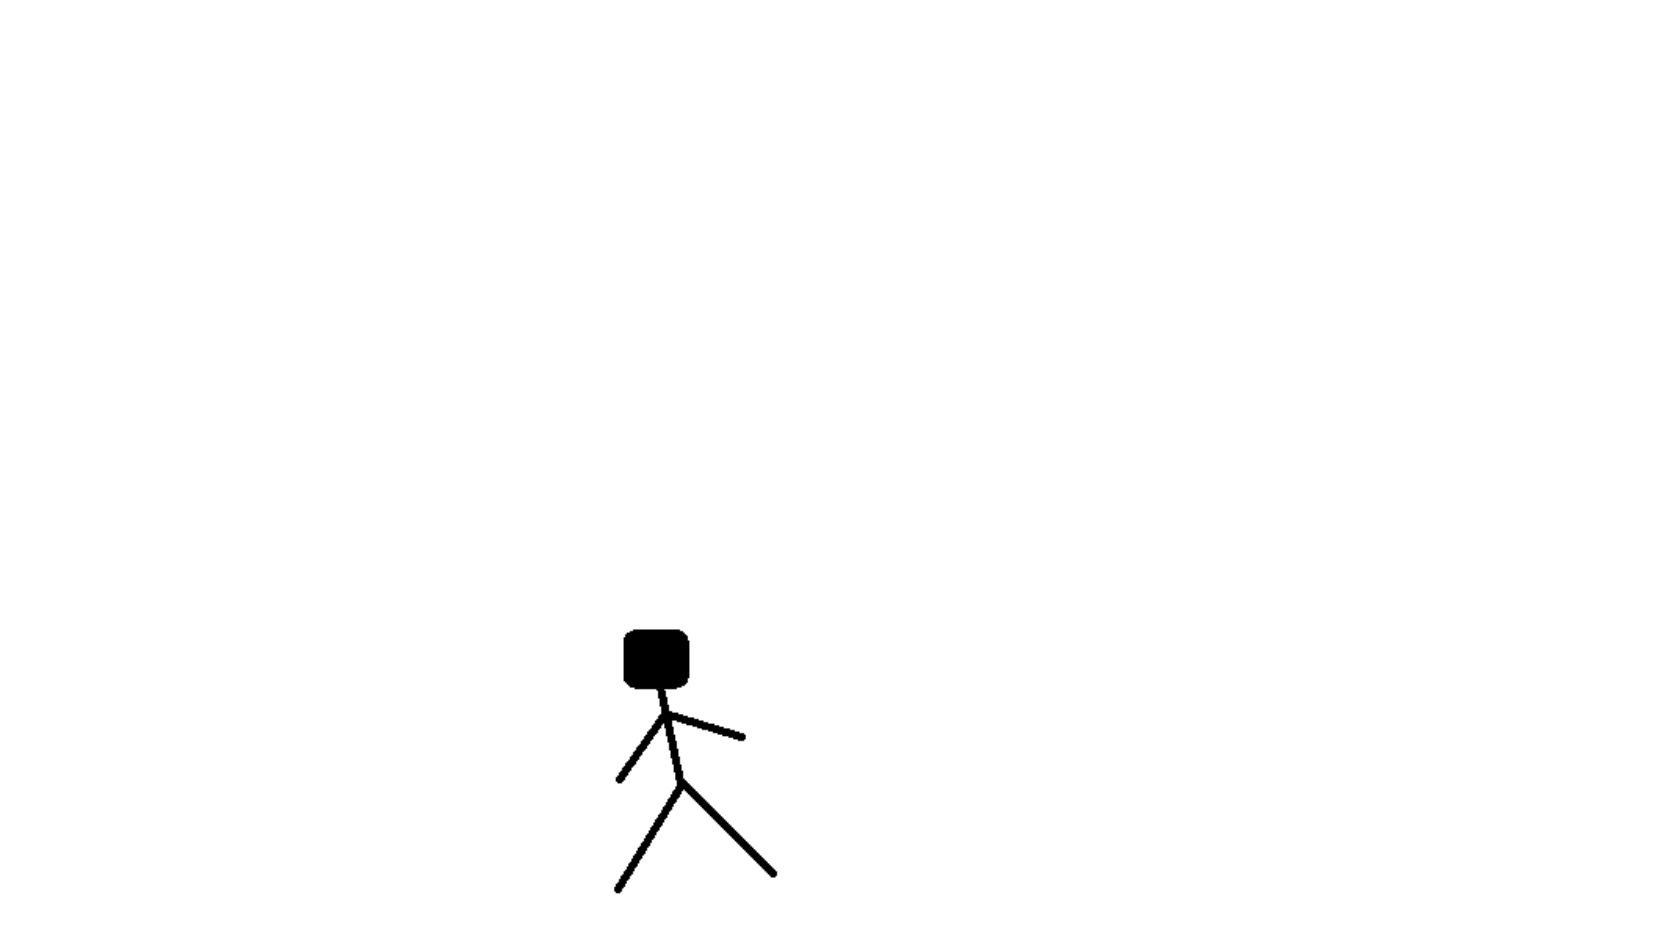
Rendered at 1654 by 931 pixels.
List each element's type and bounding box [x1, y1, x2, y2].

picture [555, 578, 829, 917]
